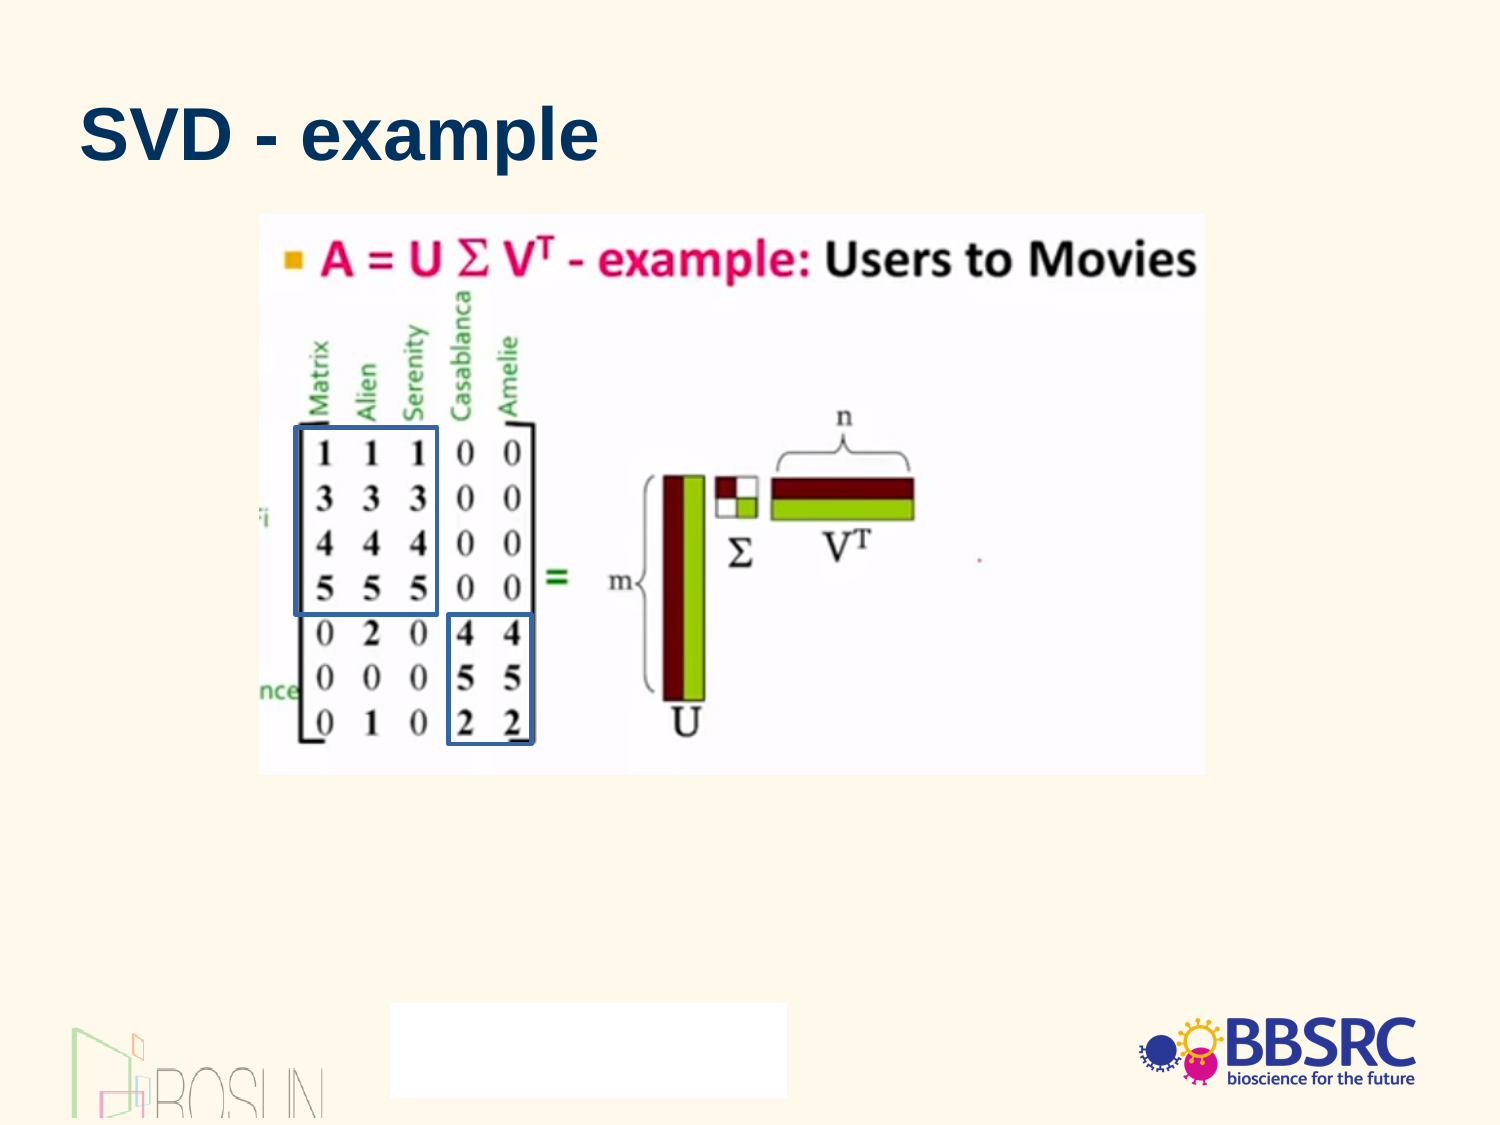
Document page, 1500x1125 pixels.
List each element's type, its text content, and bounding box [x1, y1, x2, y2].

picture [64, 969, 336, 1118]
picture [259, 214, 1205, 775]
text_box SVD - example [64, 78, 1425, 185]
picture [1137, 1014, 1416, 1092]
